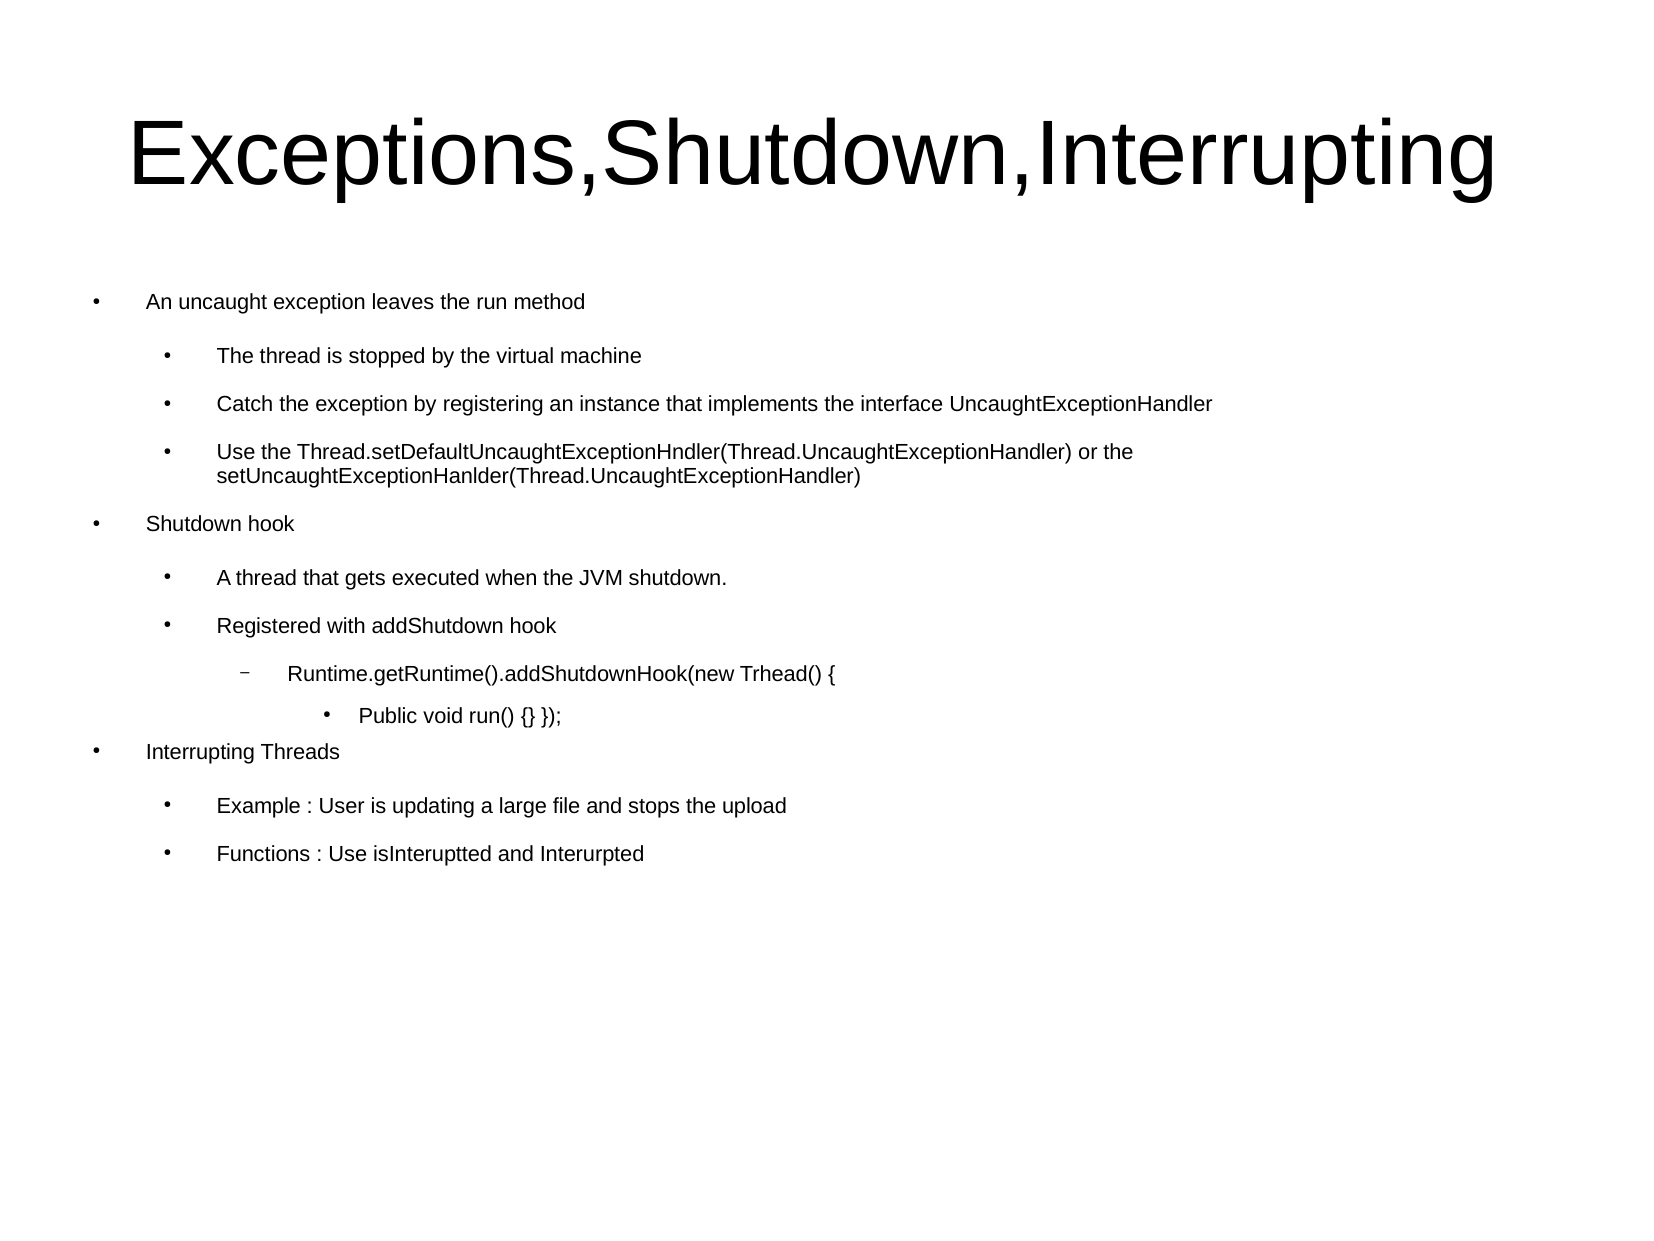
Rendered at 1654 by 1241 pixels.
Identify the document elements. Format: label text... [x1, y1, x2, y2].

list An uncaught exception leaves the run method The thread is stopped by the virtual machine Catch the exception by registering an instance that implements the interface UncaughtExceptionHandler Use the Thread.setDefaultUncaughtExceptionHndler(Thread.UncaughtExceptionHandler) or the setUncaughtExceptionHanlder(Thread.UncaughtExceptionHandler) Shutdown hook A thread that gets executed when the JVM shutdown. Registered with addShutdown hook Runtime.getRuntime().addShutdownHook(new Trhead() { Public void run() {} }); Interrupting Threads Example : User is updating a large file and stops the upload Functions : Use isInteruptted and Interurpted [75, 290, 1564, 1010]
title Exceptions,Shutdown,Interrupting [82, 49, 1571, 257]
